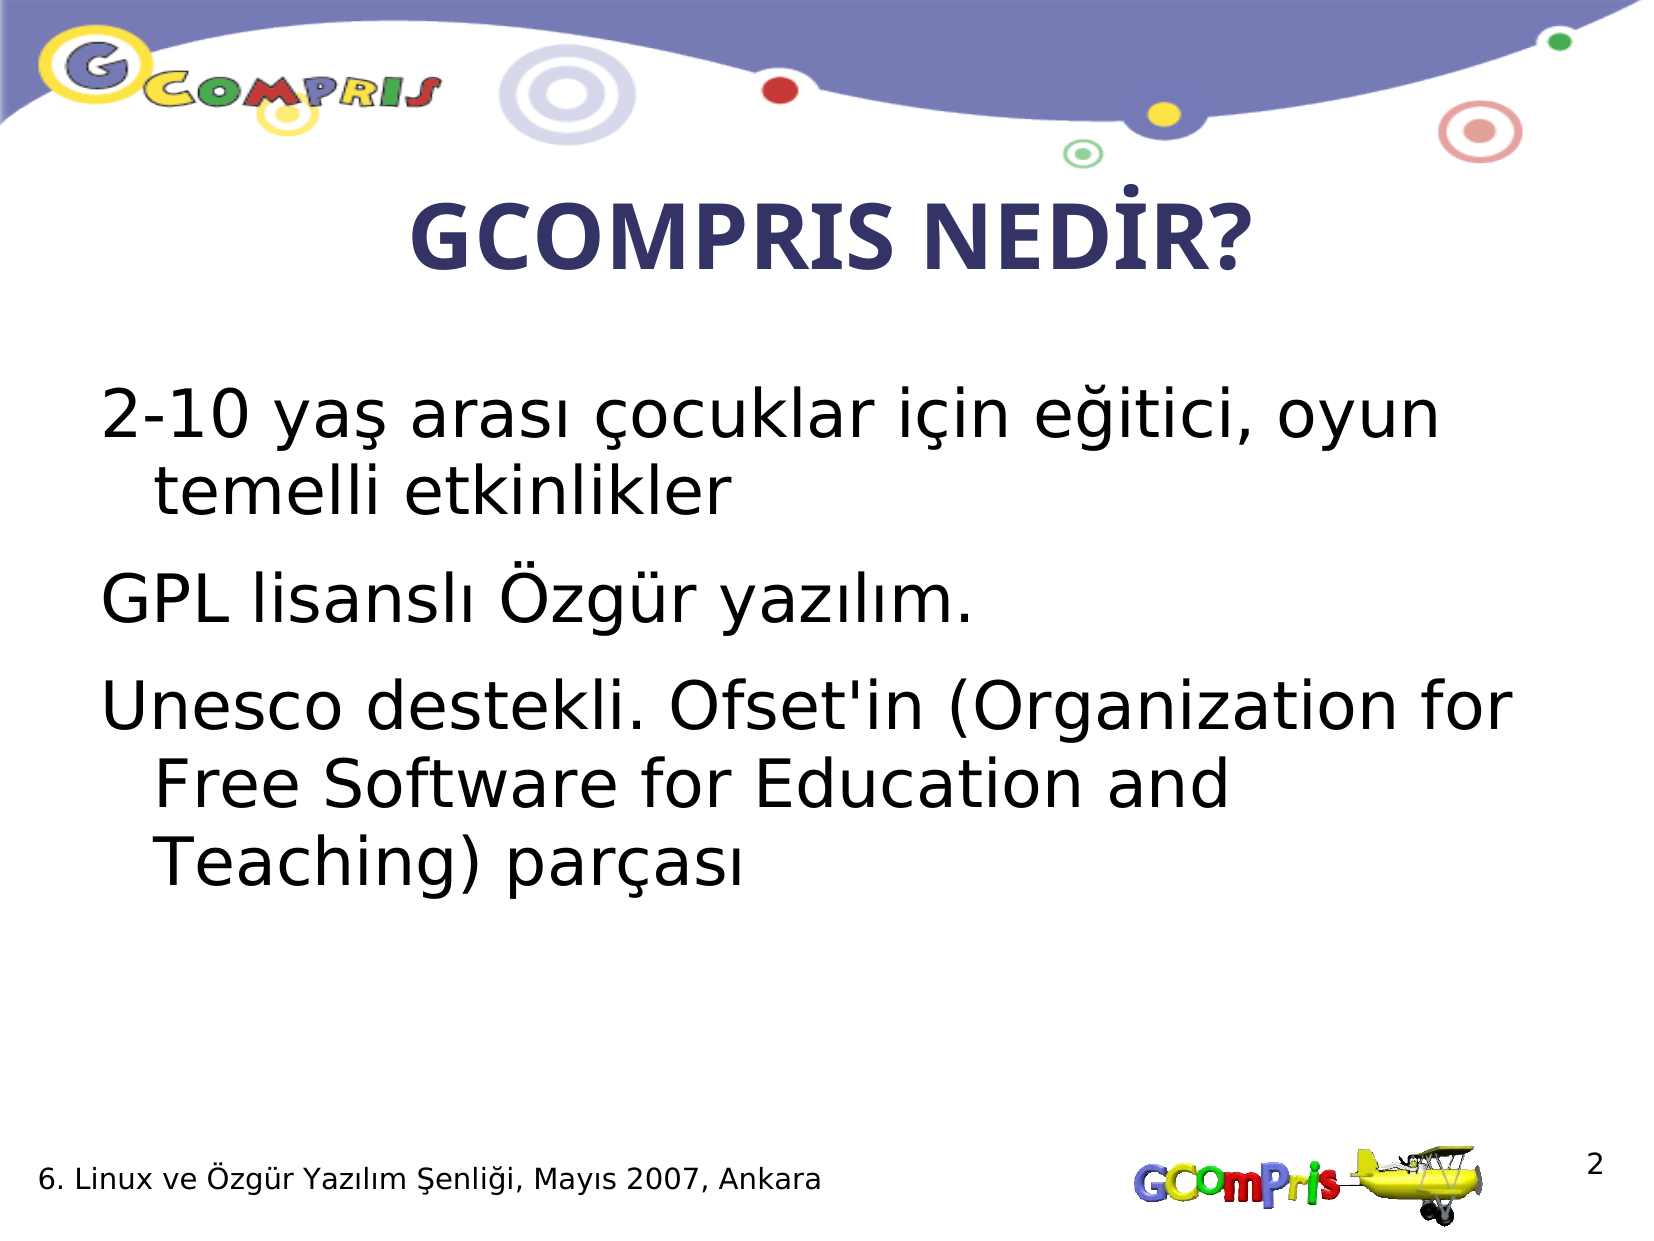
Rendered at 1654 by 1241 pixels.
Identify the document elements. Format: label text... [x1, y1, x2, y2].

title GCOMPRIS NEDİR? [86, 130, 1576, 338]
list 2-10 yaş arası çocuklar için eğitici, oyun temelli etkinlikler GPL lisanslı Özgür yazılım. Unesco destekli. Ofset'in (Organization for Free Software for Education and Teaching) parçası [82, 375, 1571, 1109]
picture [1125, 1124, 1494, 1238]
picture [0, 0, 1654, 192]
